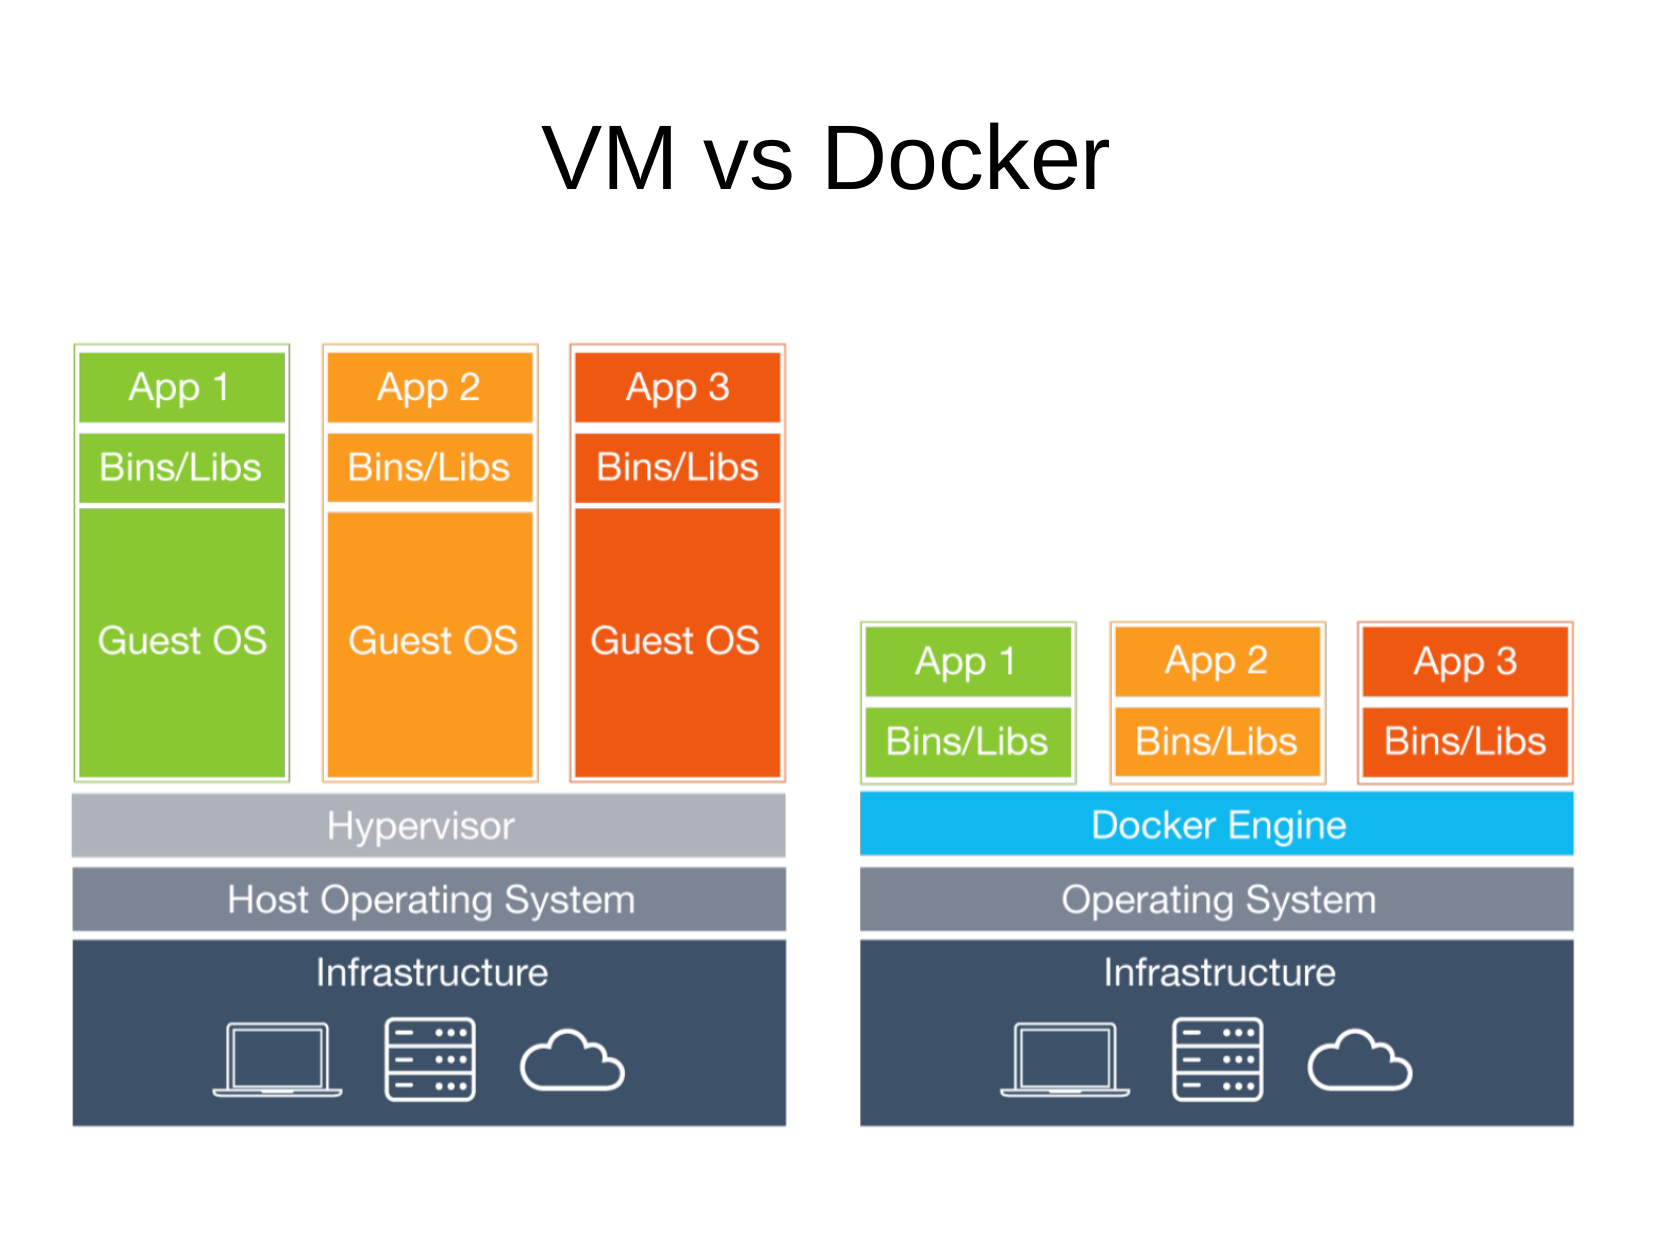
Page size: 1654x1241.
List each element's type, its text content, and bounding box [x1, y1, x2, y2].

title VM vs Docker [82, 49, 1571, 257]
picture [28, 313, 1626, 1160]
